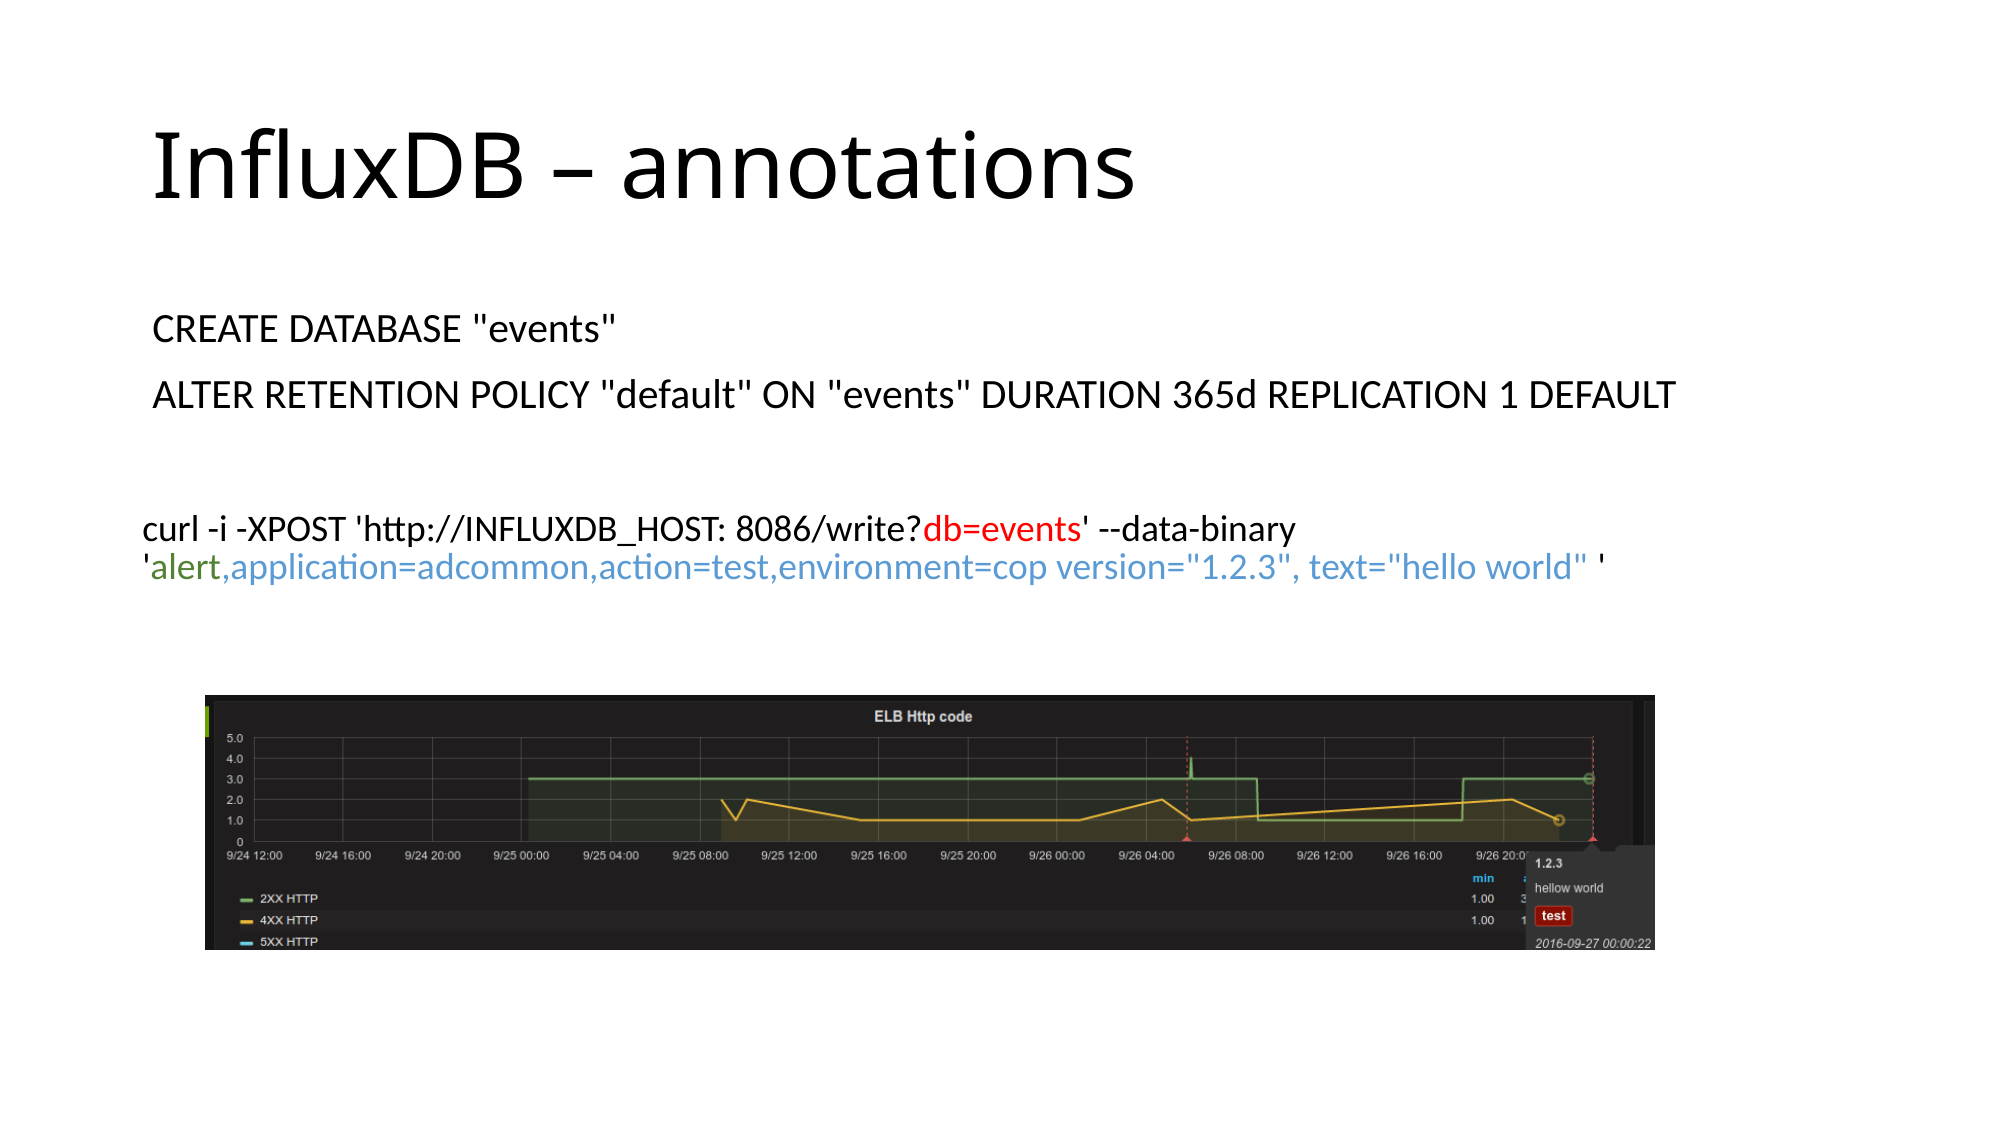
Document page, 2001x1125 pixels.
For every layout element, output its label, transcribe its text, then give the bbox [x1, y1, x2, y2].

list CREATE DATABASE "events" ALTER RETENTION POLICY "default" ON "events" DURATION 365d REPLICATION 1 DEFAULT [137, 299, 1863, 506]
title InfluxDB – annotations [137, 59, 1863, 278]
text_box curl -i -XPOST 'http://INFLUXDB_HOST: 8086/write?db=events' --data-binary 'alert,application=adcommon,action=test,environment=cop version="1.2.3", text="hello world" ' [127, 505, 1684, 614]
picture [205, 695, 1655, 950]
